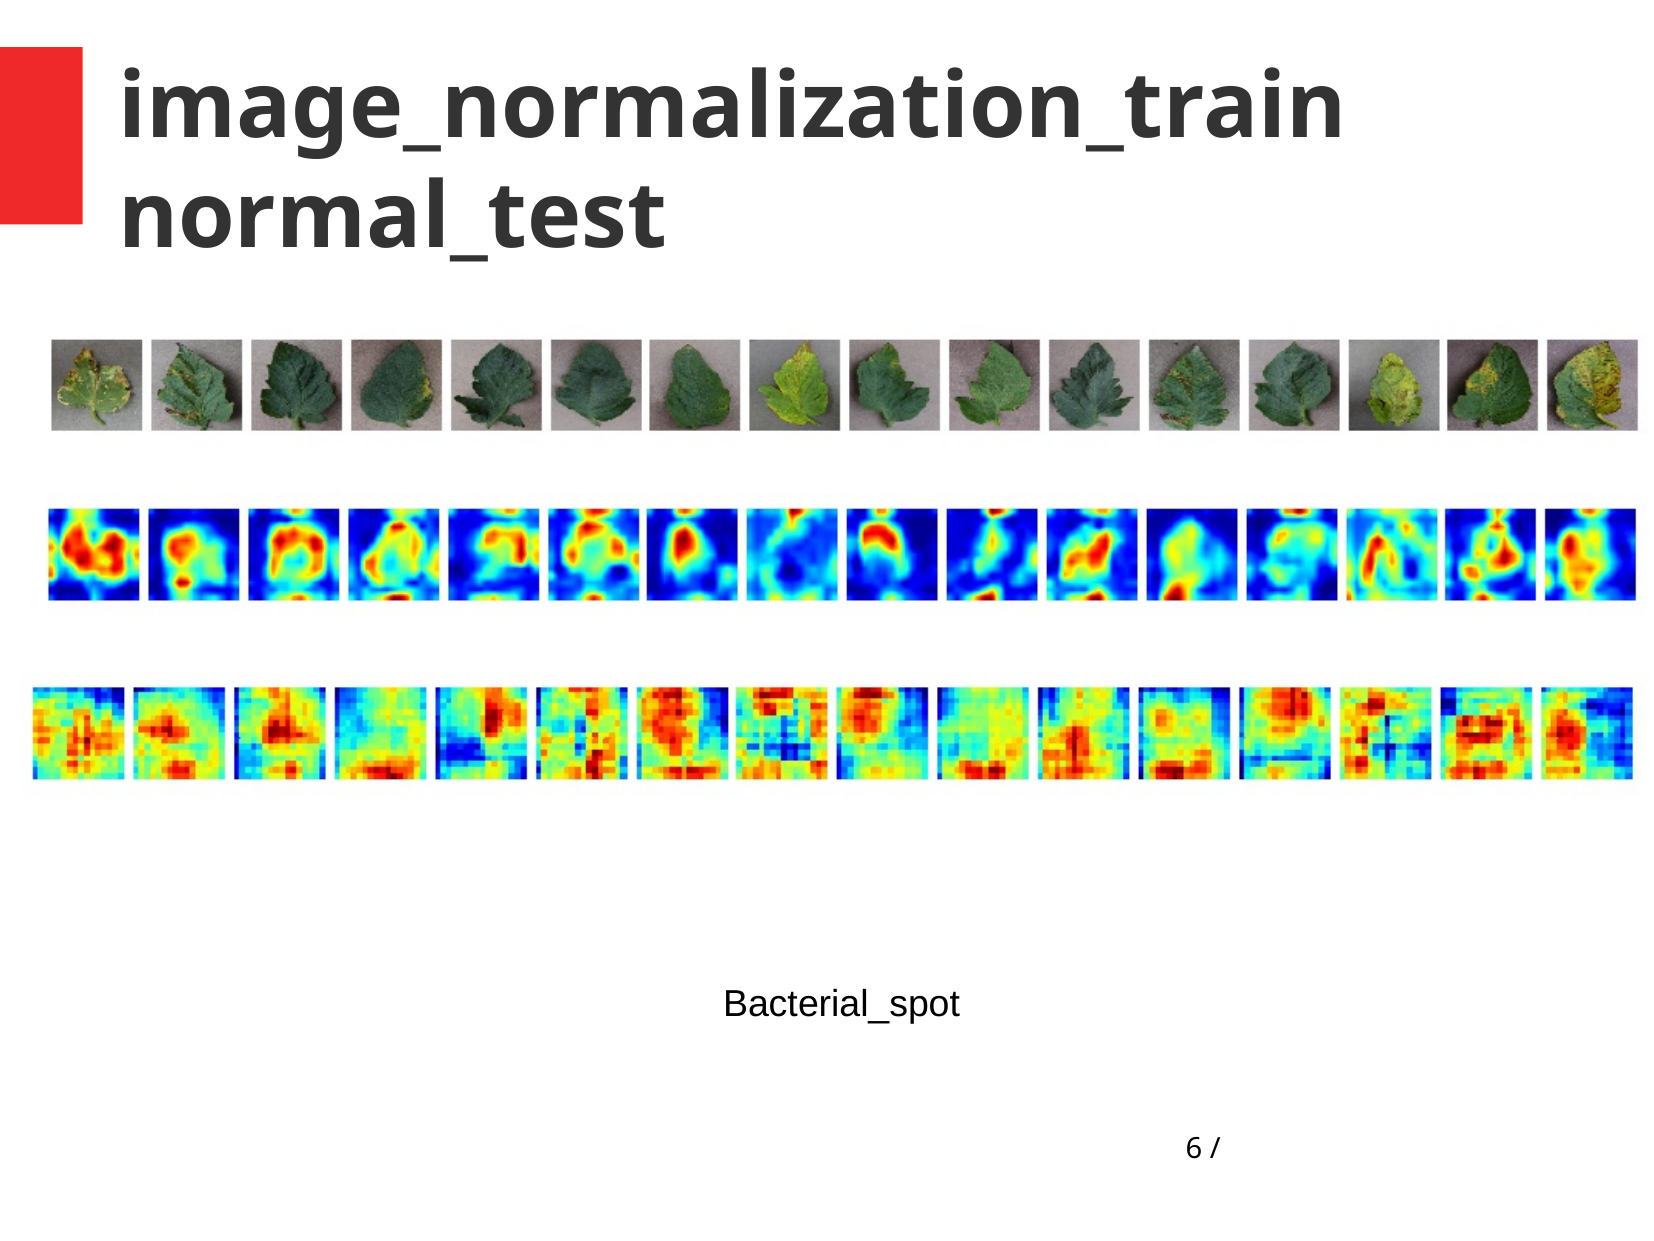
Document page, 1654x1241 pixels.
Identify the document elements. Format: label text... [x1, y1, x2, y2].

title image_normalization_train normal_test [118, 45, 1571, 260]
text_box Bacterial_spot [708, 975, 976, 1032]
picture [1, 323, 1654, 469]
text_box / [1185, 1129, 1571, 1216]
picture [0, 672, 1650, 817]
picture [0, 492, 1653, 638]
